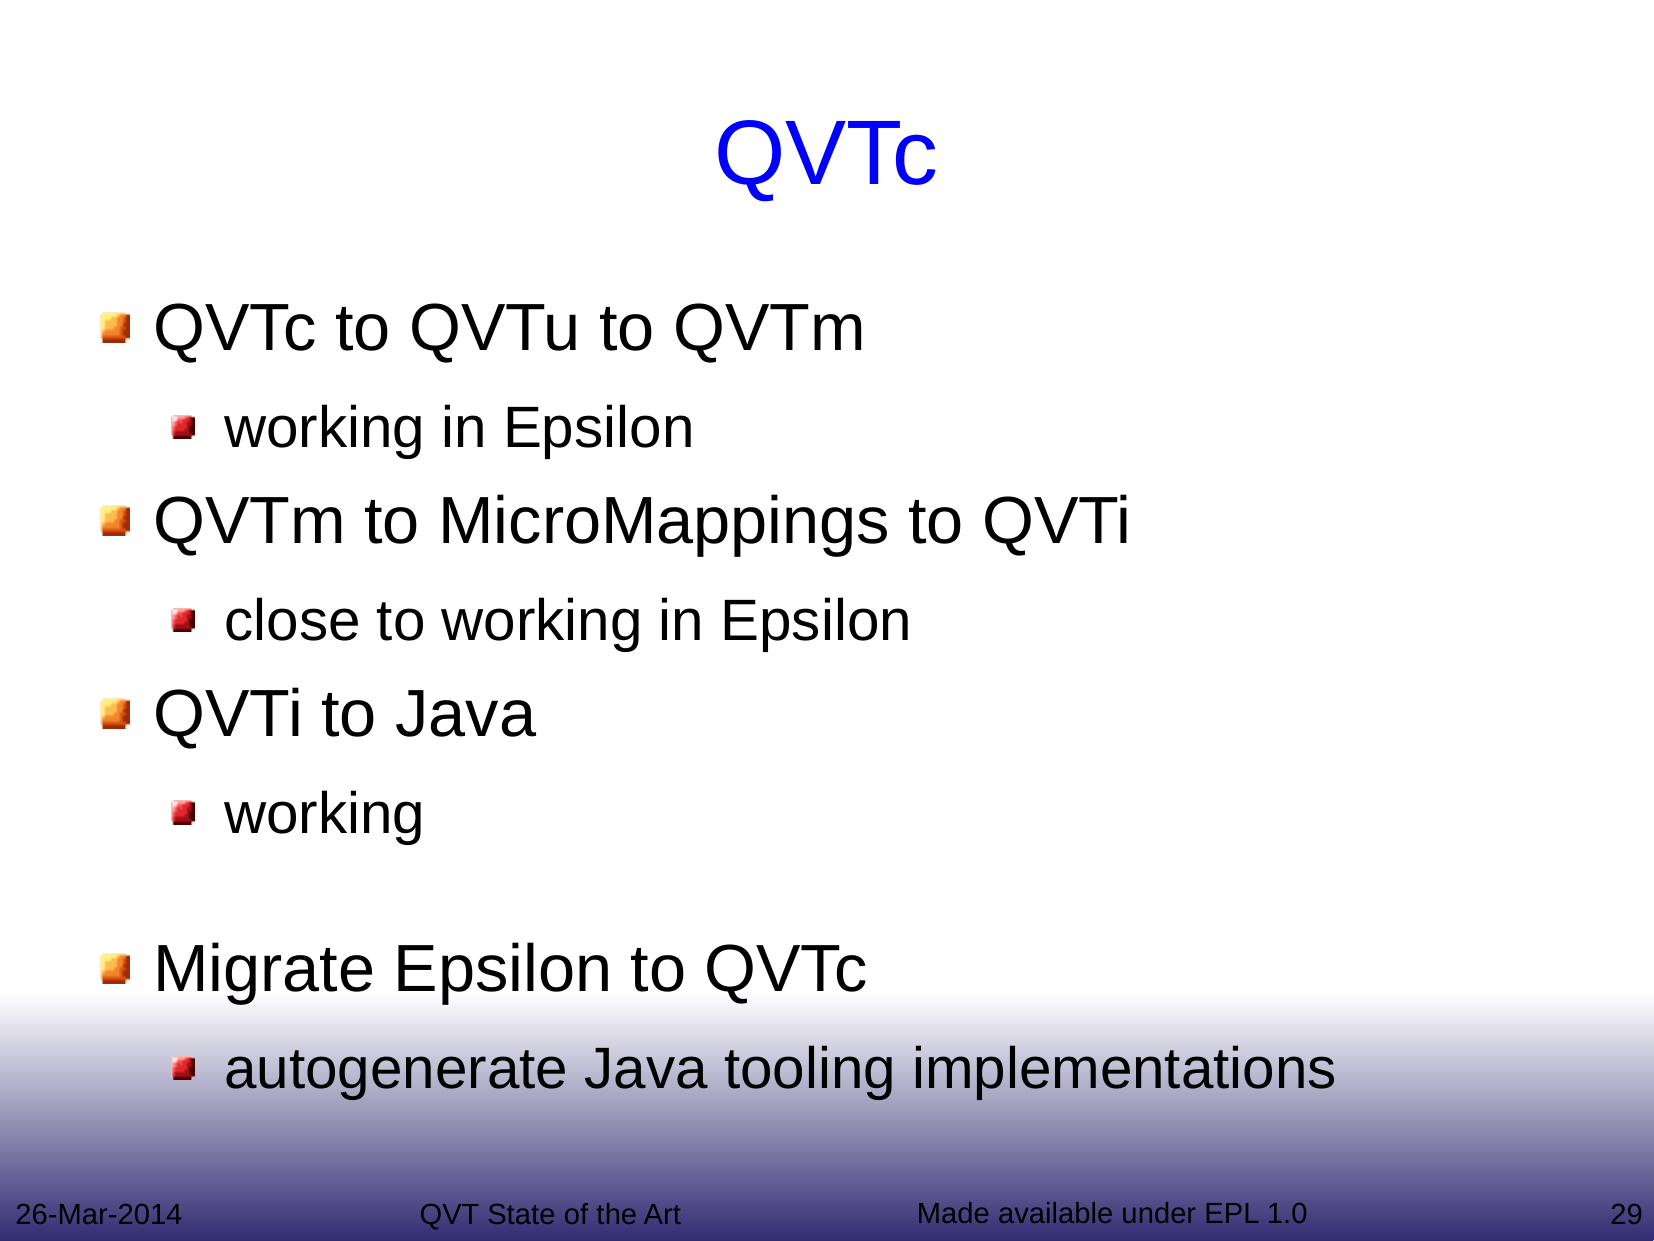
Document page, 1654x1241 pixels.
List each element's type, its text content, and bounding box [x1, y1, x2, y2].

title QVTc [82, 49, 1571, 257]
list QVTc to QVTu to QVTm working in Epsilon QVTm to MicroMappings to QVTi close to working in Epsilon QVTi to Java working Migrate Epsilon to QVTc autogenerate Java tooling implementations [82, 290, 1571, 1199]
